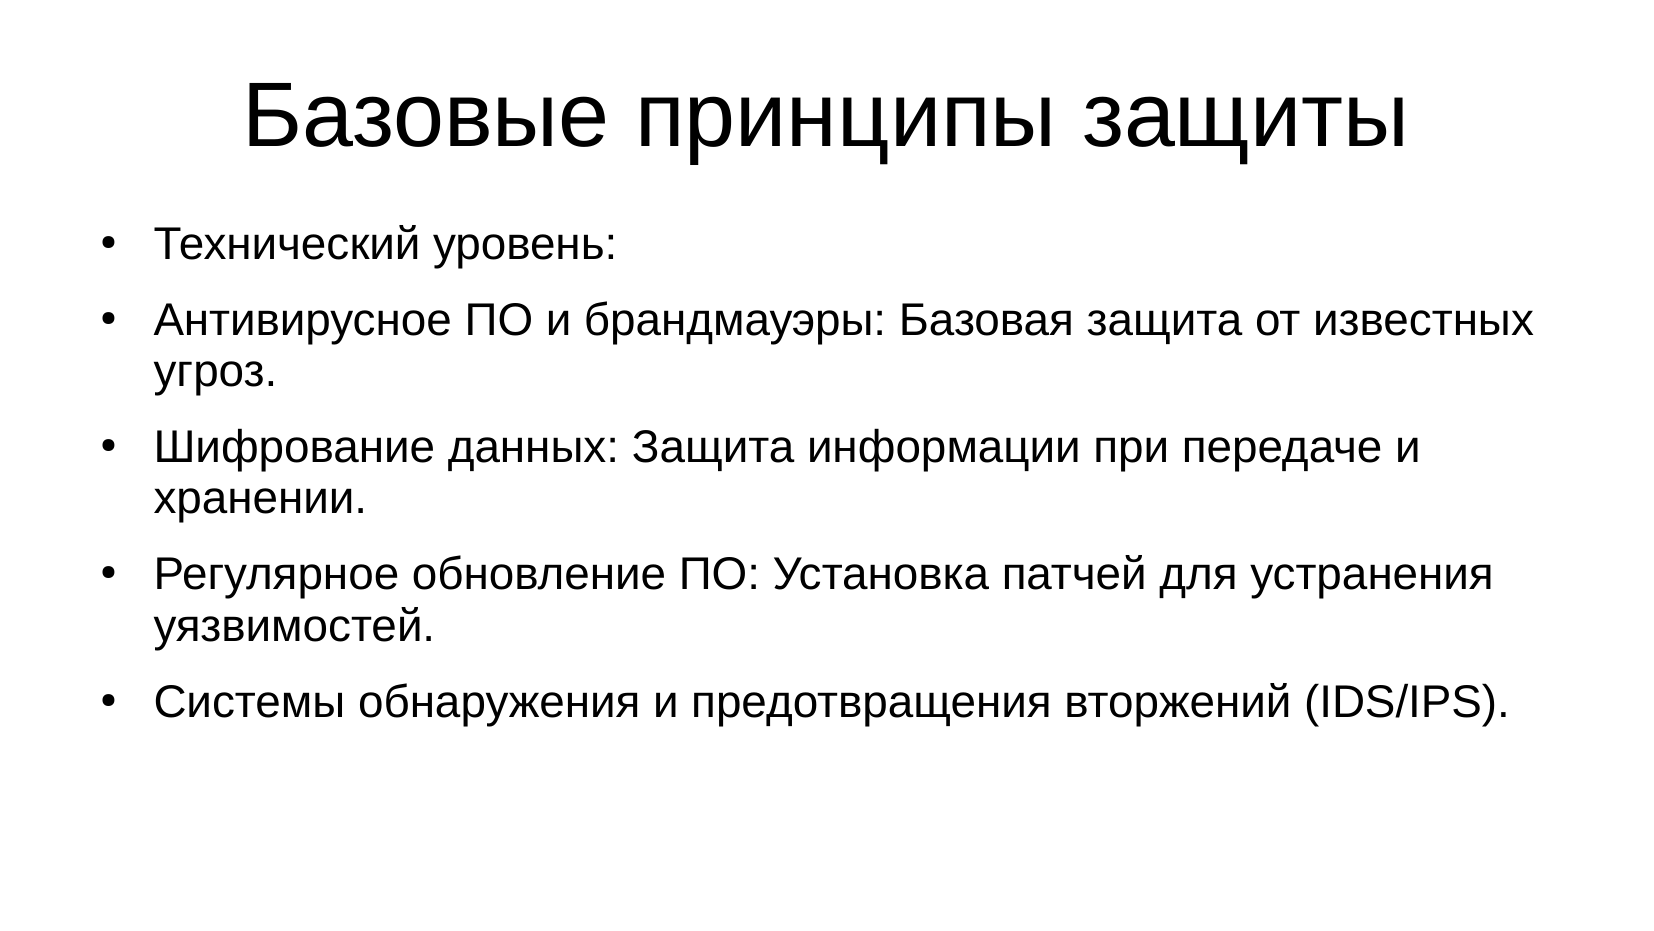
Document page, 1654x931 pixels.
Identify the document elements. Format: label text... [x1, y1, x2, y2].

list Технический уровень: Антивирусное ПО и брандмауэры: Базовая защита от известных угроз. Шифрование данных: Защита информации при передаче и хранении. Регулярное обновление ПО: Установка патчей для устранения уязвимостей. Системы обнаружения и предотвращения вторжений (IDS/IPS). [82, 217, 1571, 758]
title Базовые принципы защиты [82, 37, 1571, 193]
